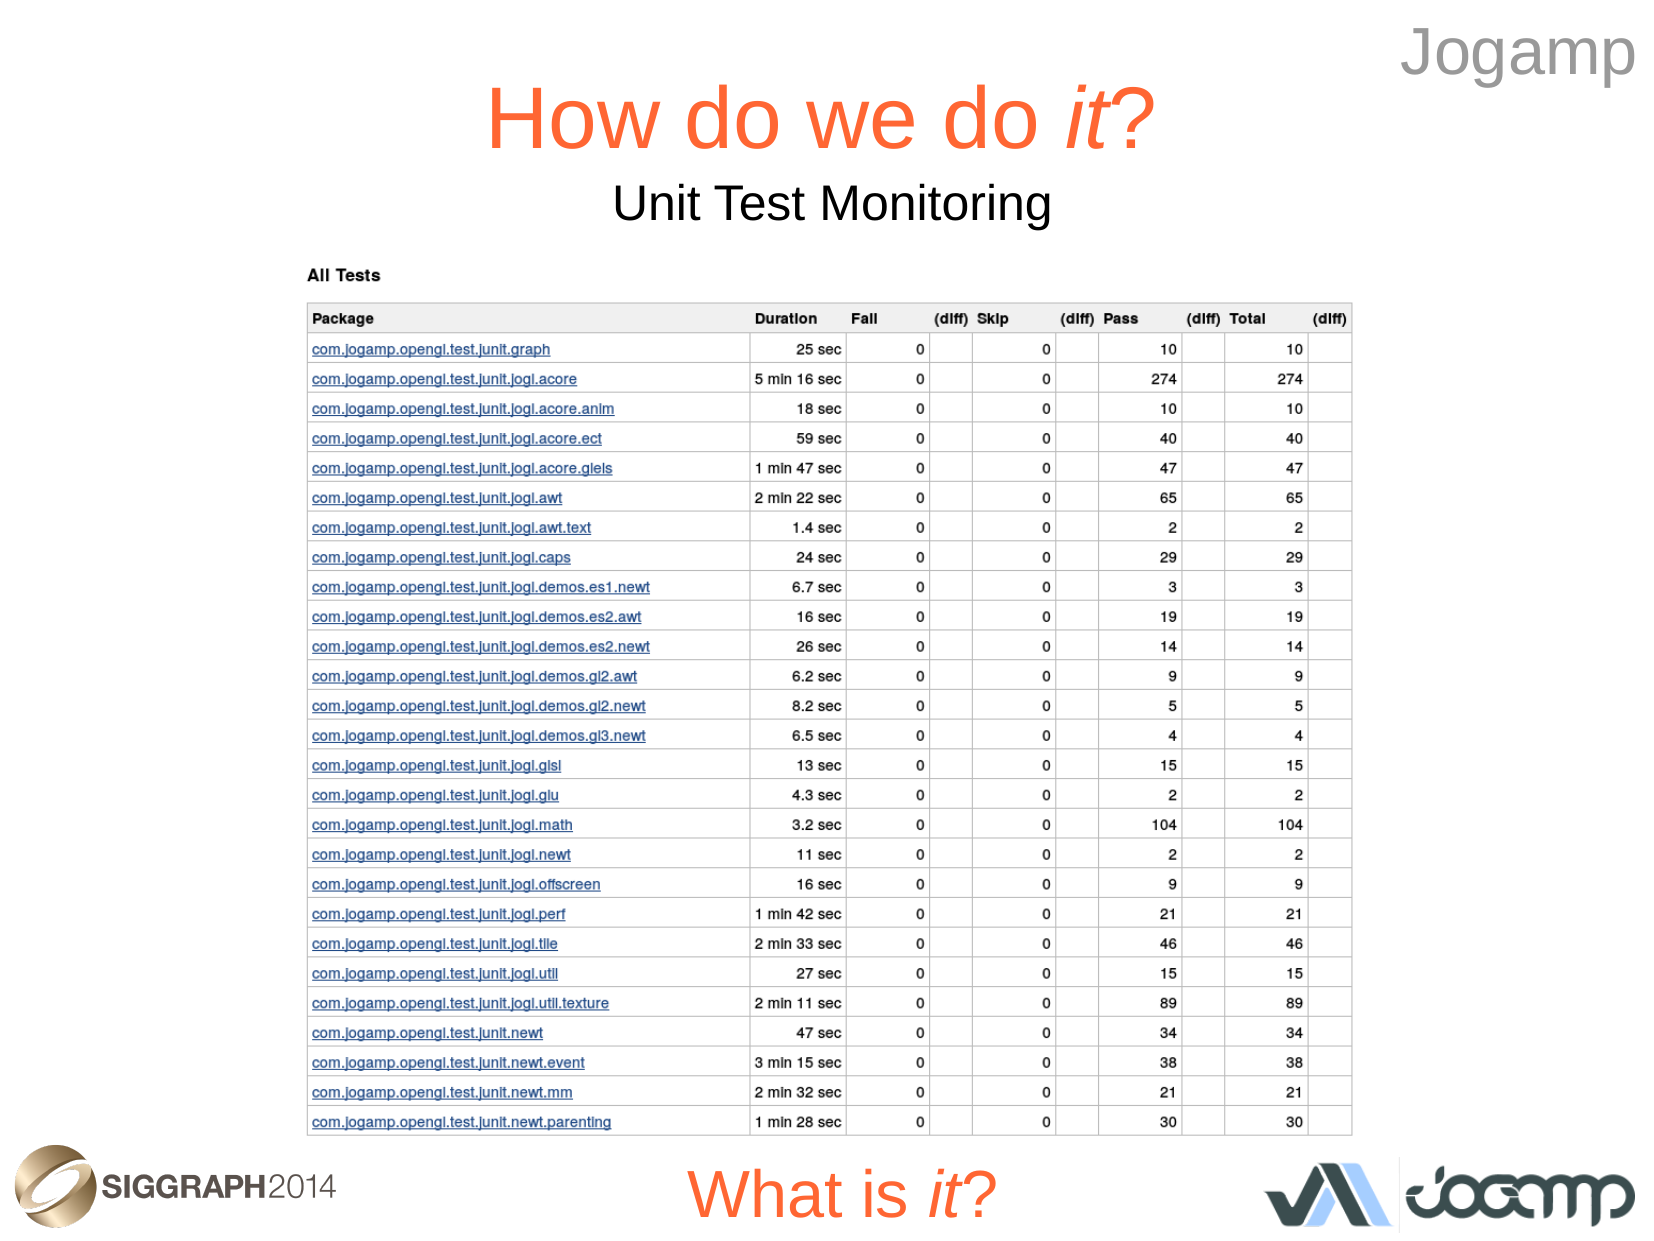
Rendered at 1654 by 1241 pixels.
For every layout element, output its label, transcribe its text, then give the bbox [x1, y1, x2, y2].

text_box Jogamp [1385, 6, 1654, 112]
text_box What is it? [672, 1149, 1014, 1239]
picture [1262, 1157, 1635, 1233]
text_box Unit Test Monitoring [150, 167, 1516, 239]
picture [7, 259, 1360, 1239]
title How do we do it? [68, 56, 1576, 181]
